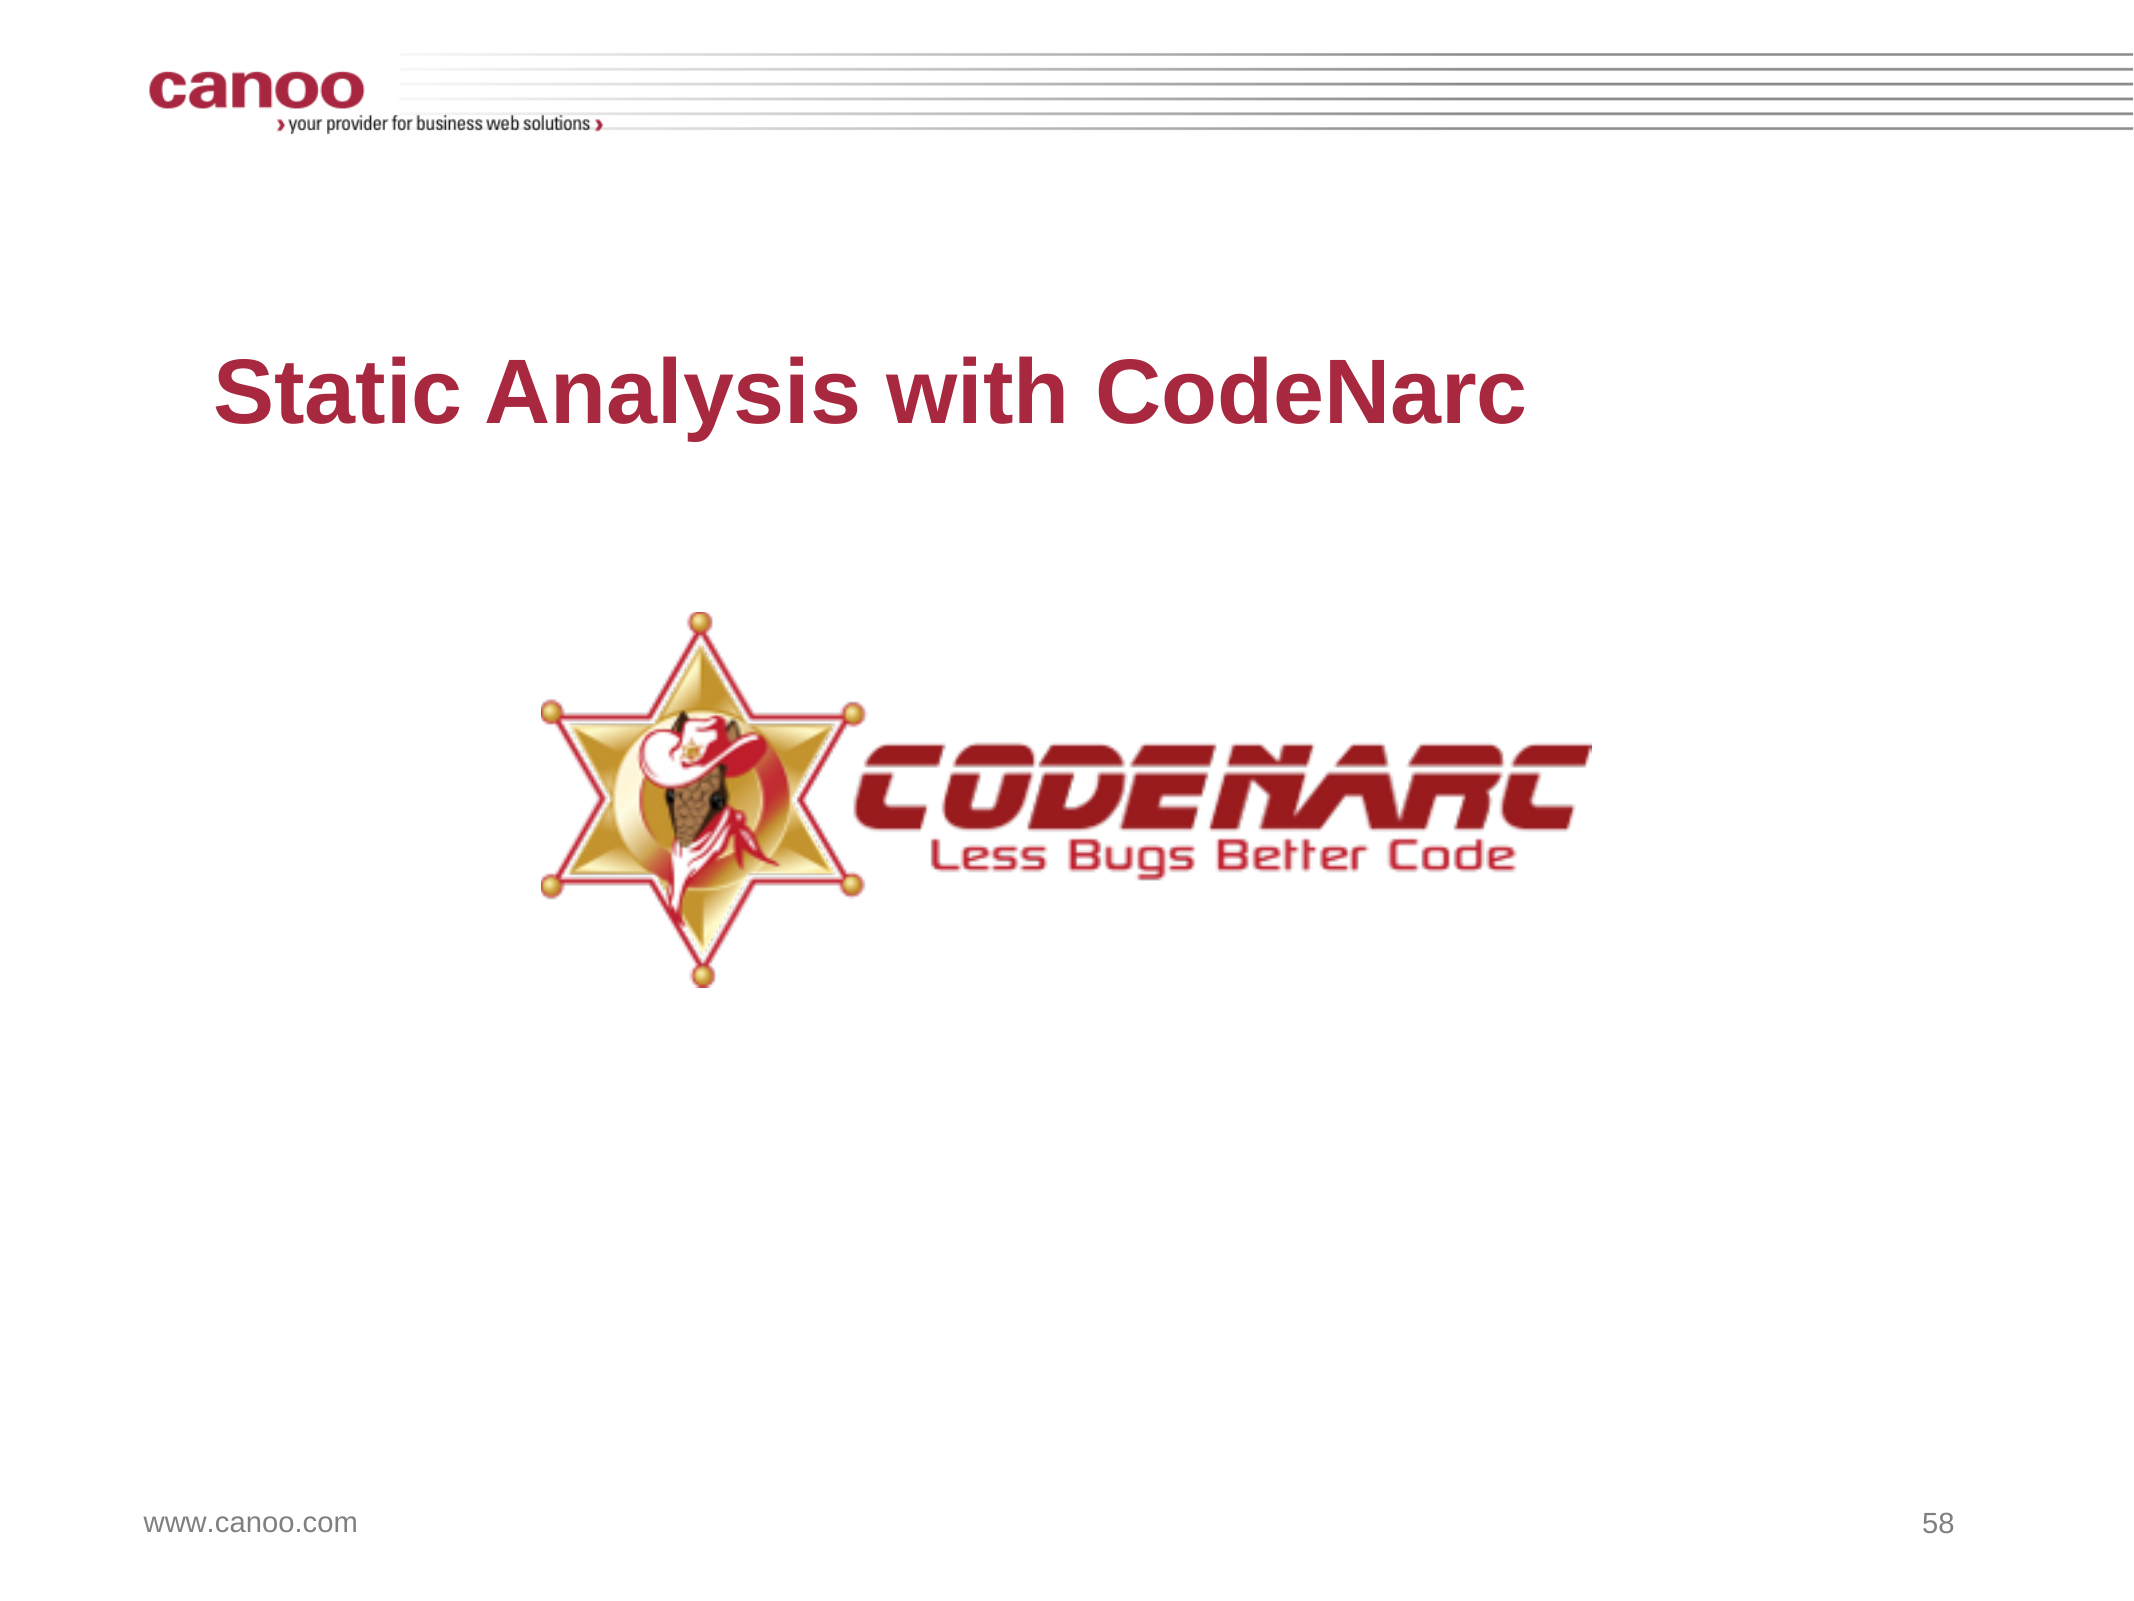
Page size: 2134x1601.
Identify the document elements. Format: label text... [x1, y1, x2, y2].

text_box <number> [1912, 1496, 1965, 1547]
picture [541, 612, 1592, 988]
title Static Analysis with CodeNarc [204, 220, 2020, 451]
picture [0, 21, 2134, 188]
